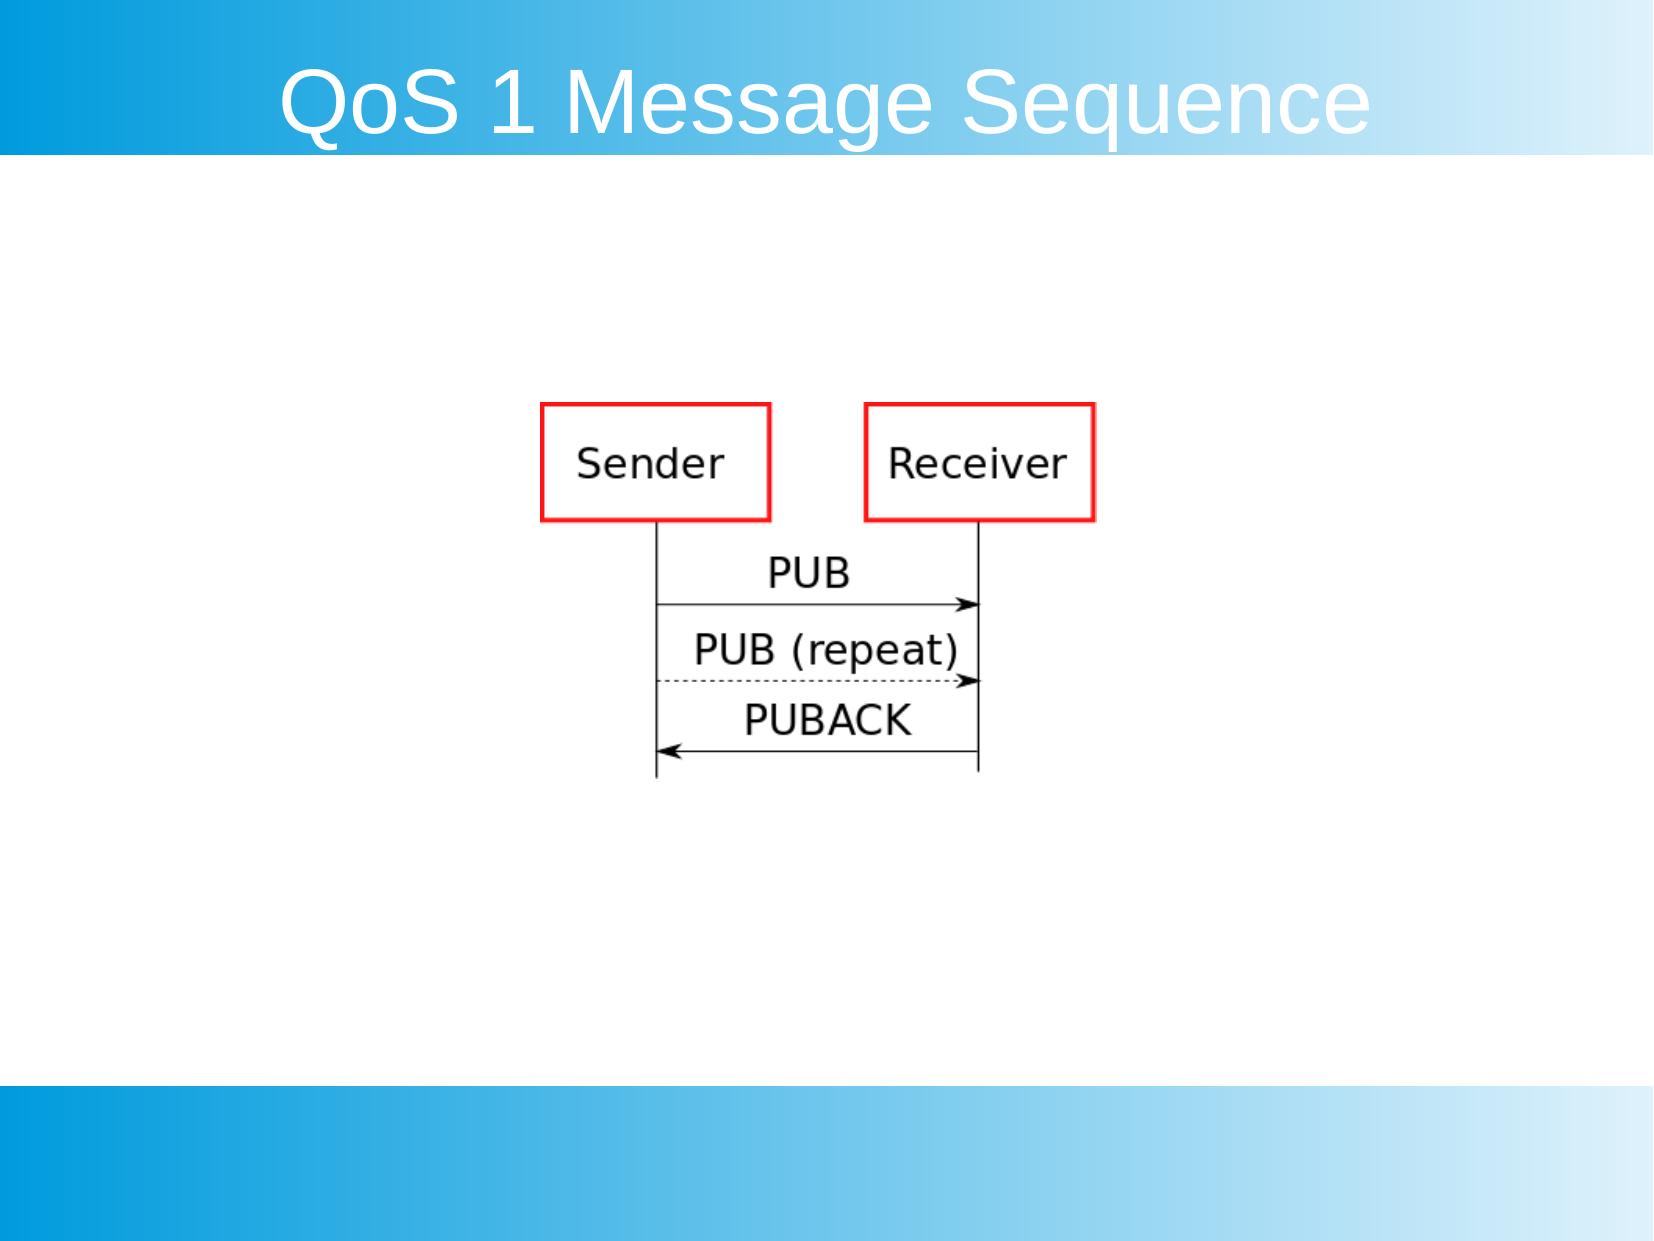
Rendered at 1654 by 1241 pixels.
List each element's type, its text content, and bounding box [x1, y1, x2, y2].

picture [540, 402, 1097, 779]
title QoS 1 Message Sequence [82, 49, 1571, 155]
